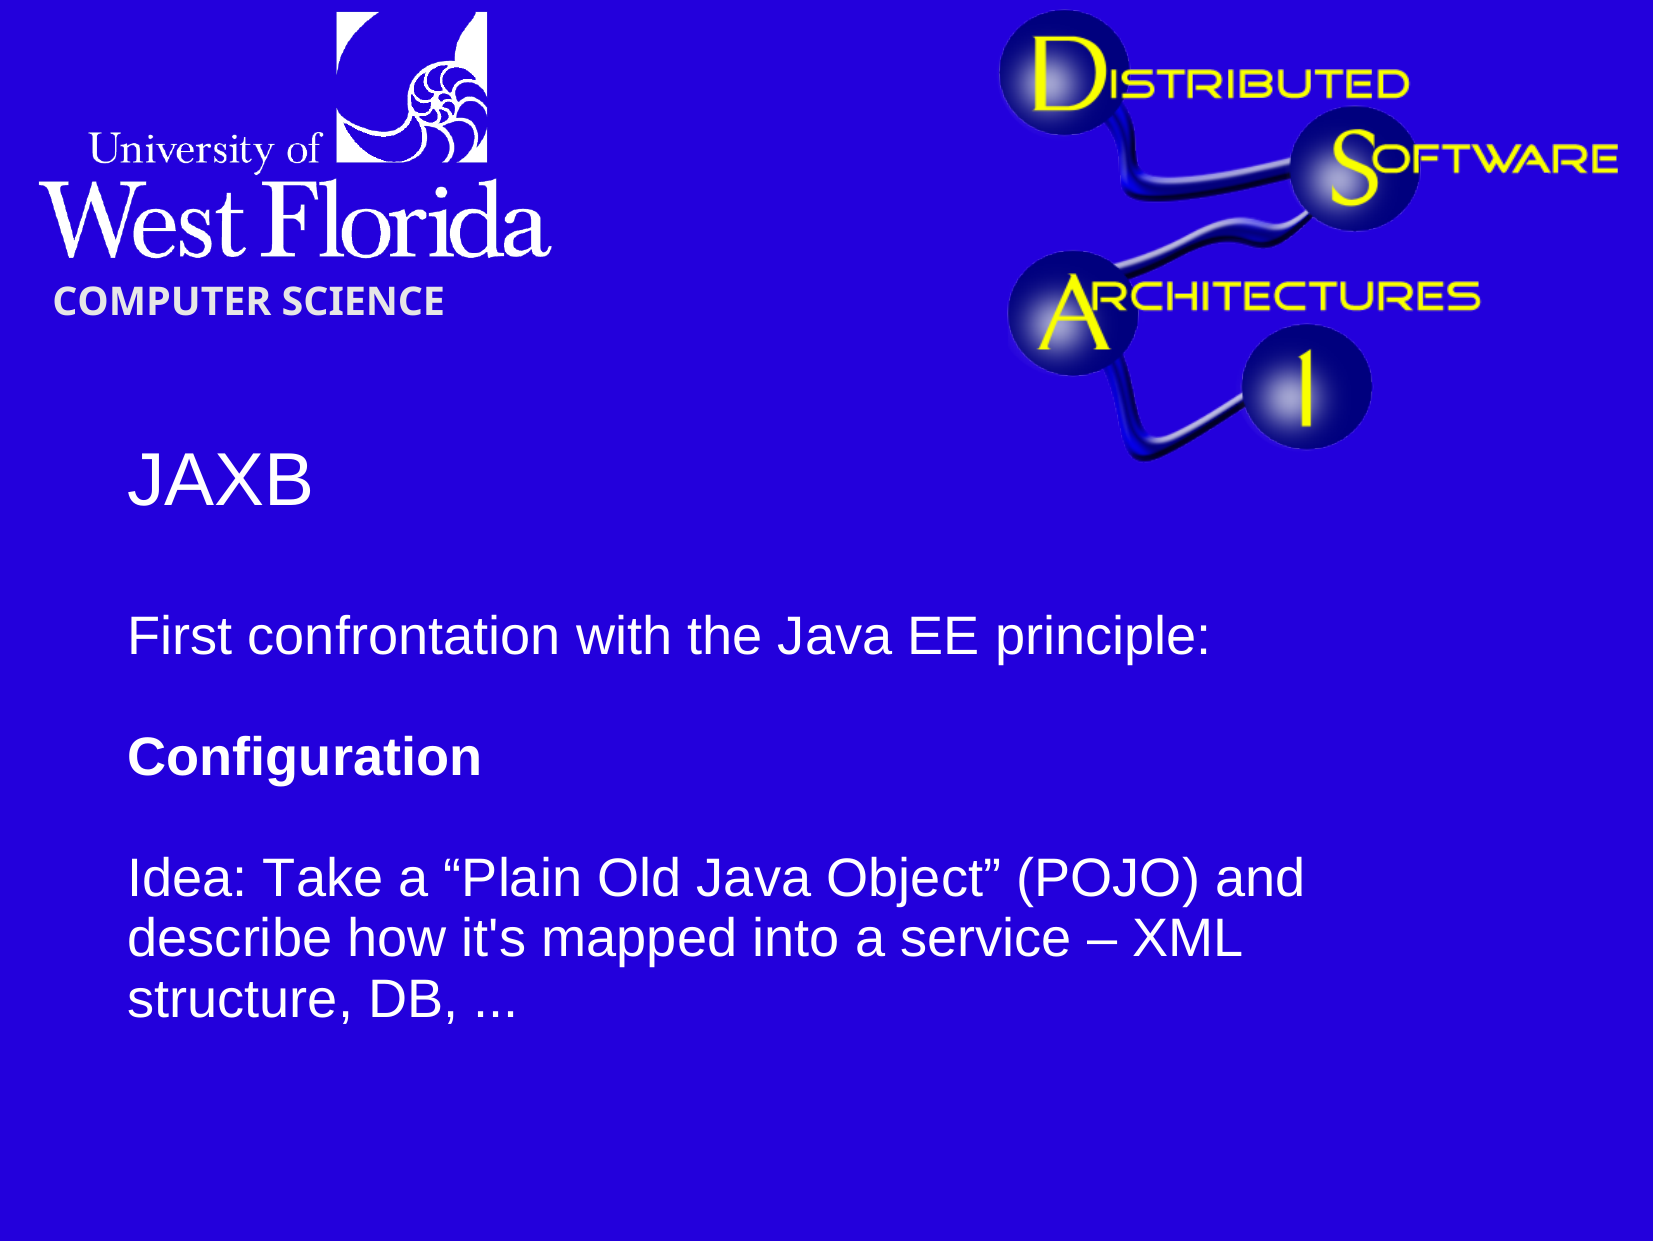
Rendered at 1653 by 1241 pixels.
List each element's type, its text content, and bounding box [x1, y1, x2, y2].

text_box COMPUTER SCIENCE [37, 262, 563, 333]
picture [37, 0, 559, 262]
text_box JAXB First confrontation with the Java EE principle: Configuration Idea: Take a “Plain Old Java Object” (POJO) and describe how it's mapped into a service – XML structure, DB, ... [112, 426, 1388, 1095]
picture [910, 0, 1653, 506]
